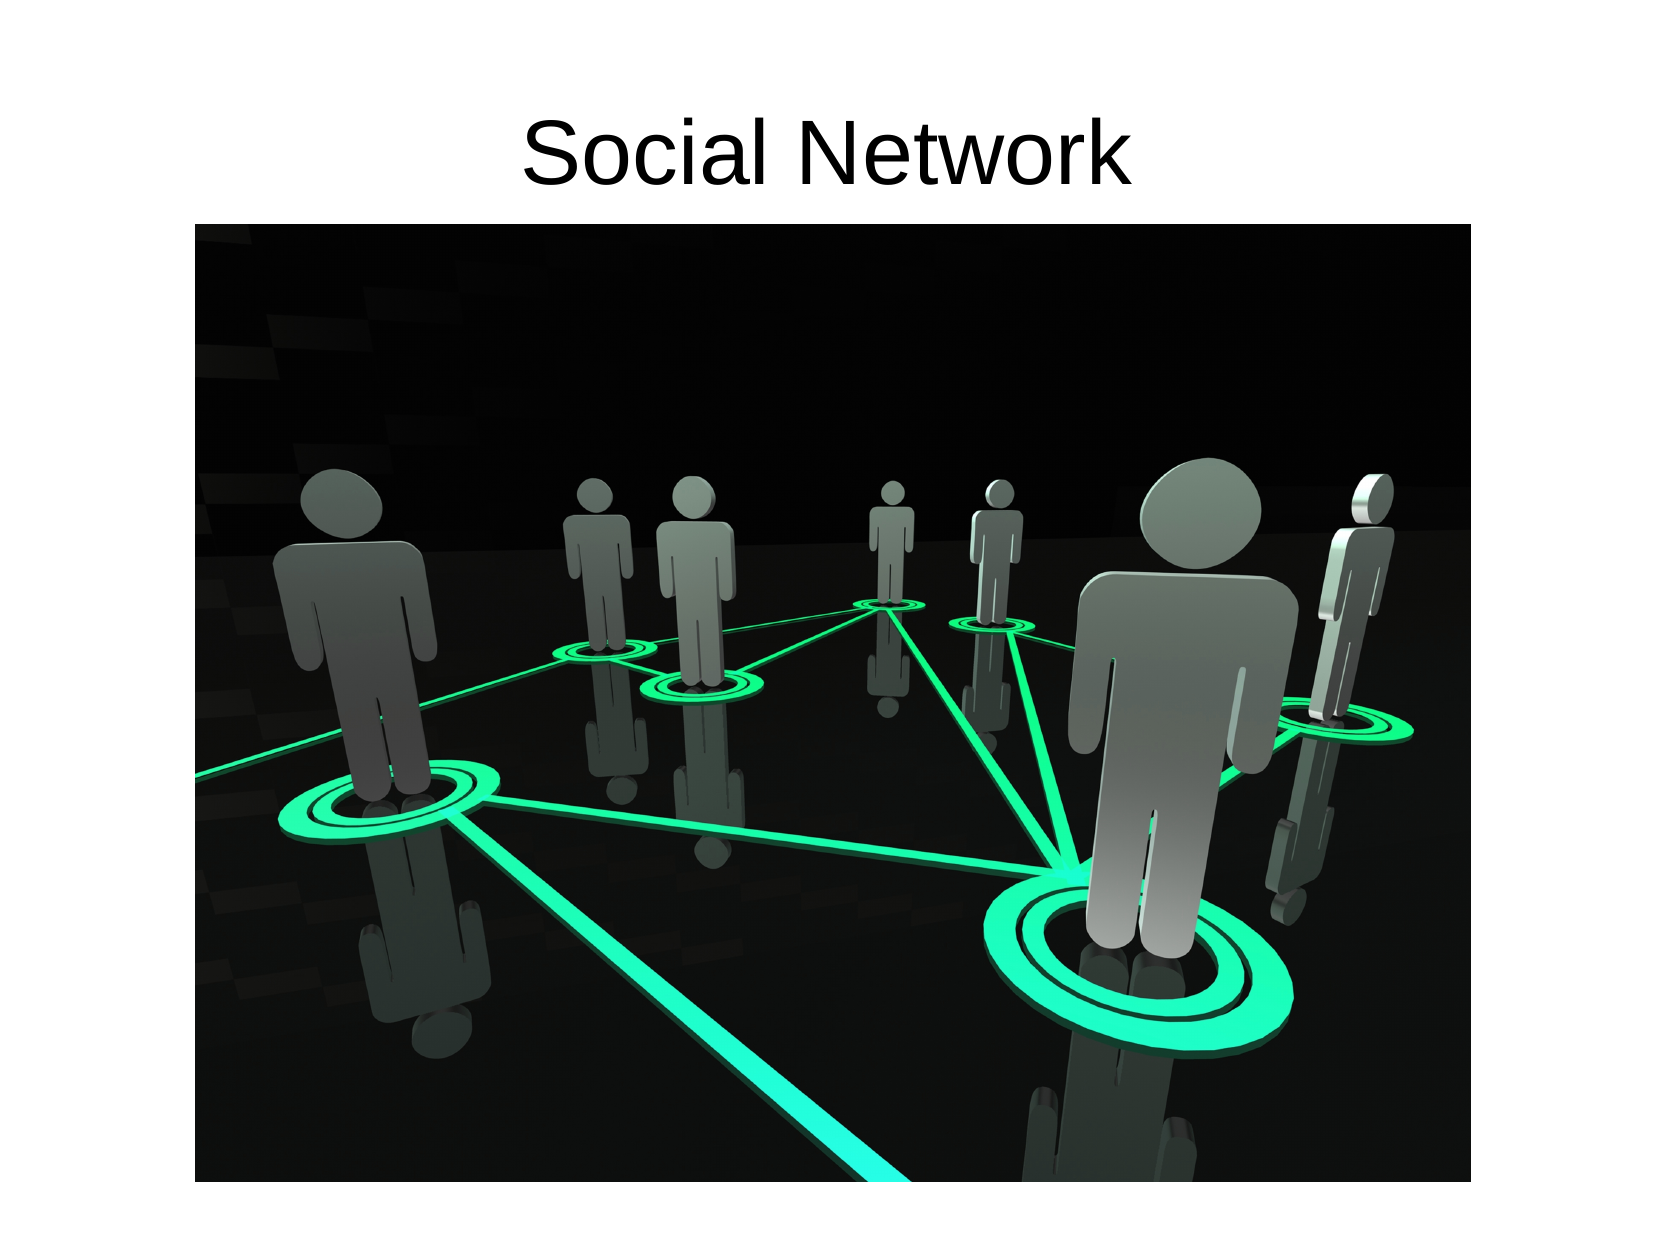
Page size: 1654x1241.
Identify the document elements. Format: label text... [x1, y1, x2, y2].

picture [195, 224, 1471, 1182]
title Social Network [82, 49, 1571, 257]
